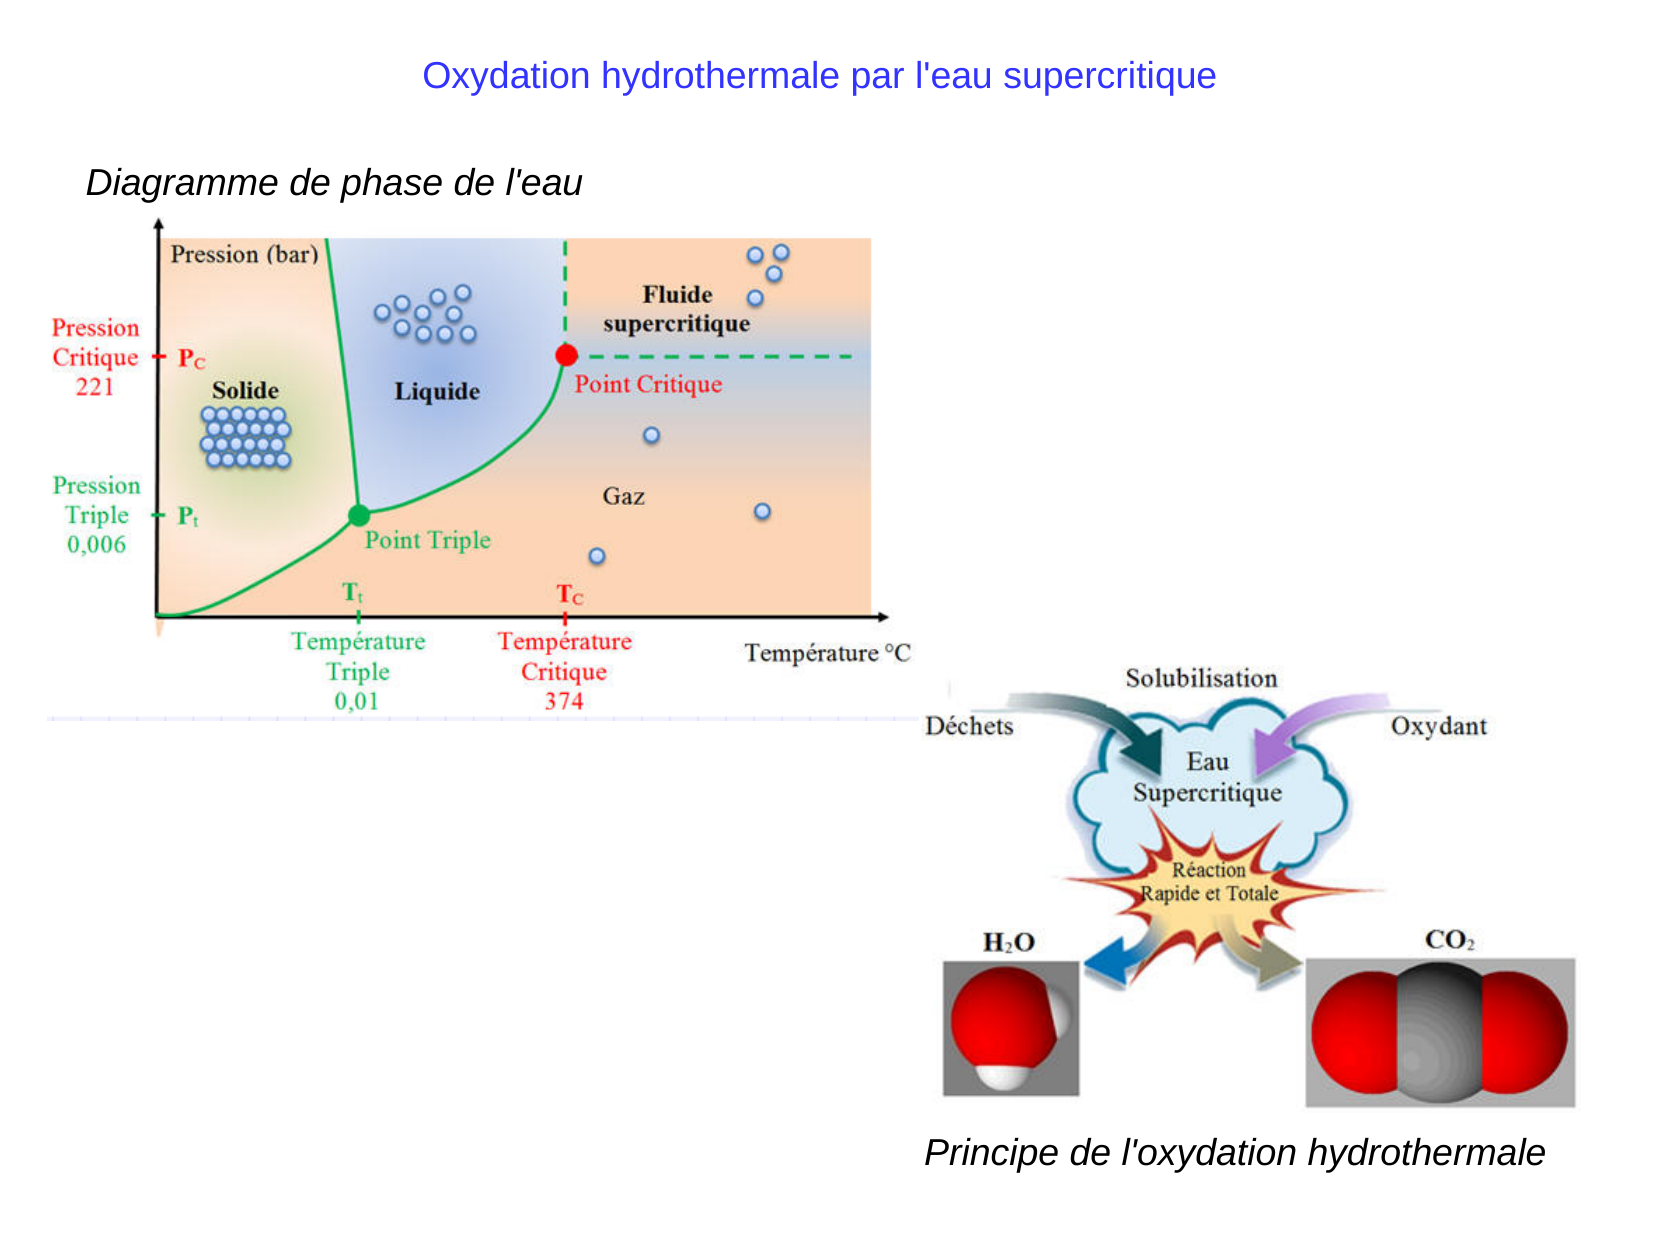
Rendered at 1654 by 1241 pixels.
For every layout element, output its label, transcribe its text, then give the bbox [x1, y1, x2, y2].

text_box Principe de l'oxydation hydrothermale [909, 1124, 1595, 1181]
text_box Diagramme de phase de l'eau [70, 153, 603, 211]
picture [47, 209, 919, 721]
picture [921, 661, 1581, 1113]
text_box Oxydation hydrothermale par l'eau supercritique [407, 47, 1241, 105]
